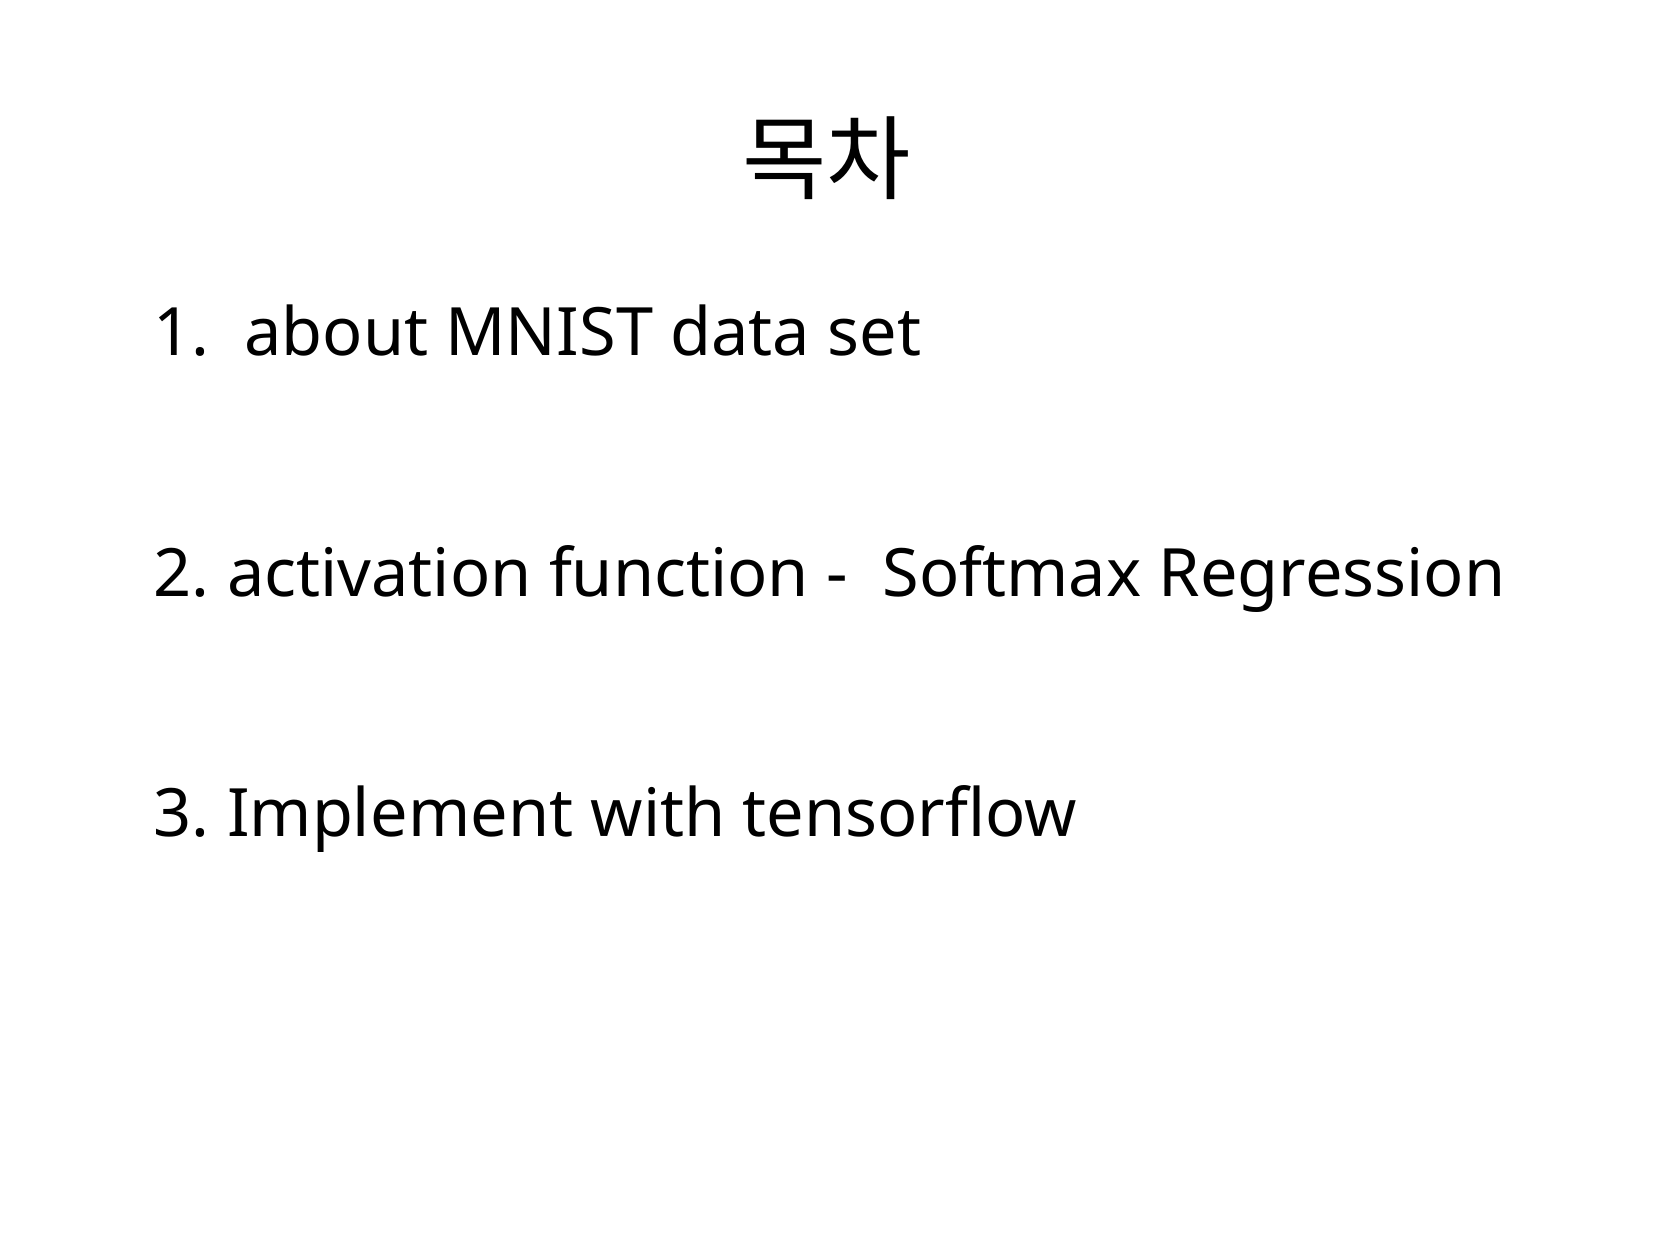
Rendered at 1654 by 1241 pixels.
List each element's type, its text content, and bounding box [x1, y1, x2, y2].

title 목차 [82, 49, 1571, 257]
list 1. about MNIST data set 2. activation function - Softmax Regression 3. Implement with tensorflow [82, 284, 1571, 1004]
